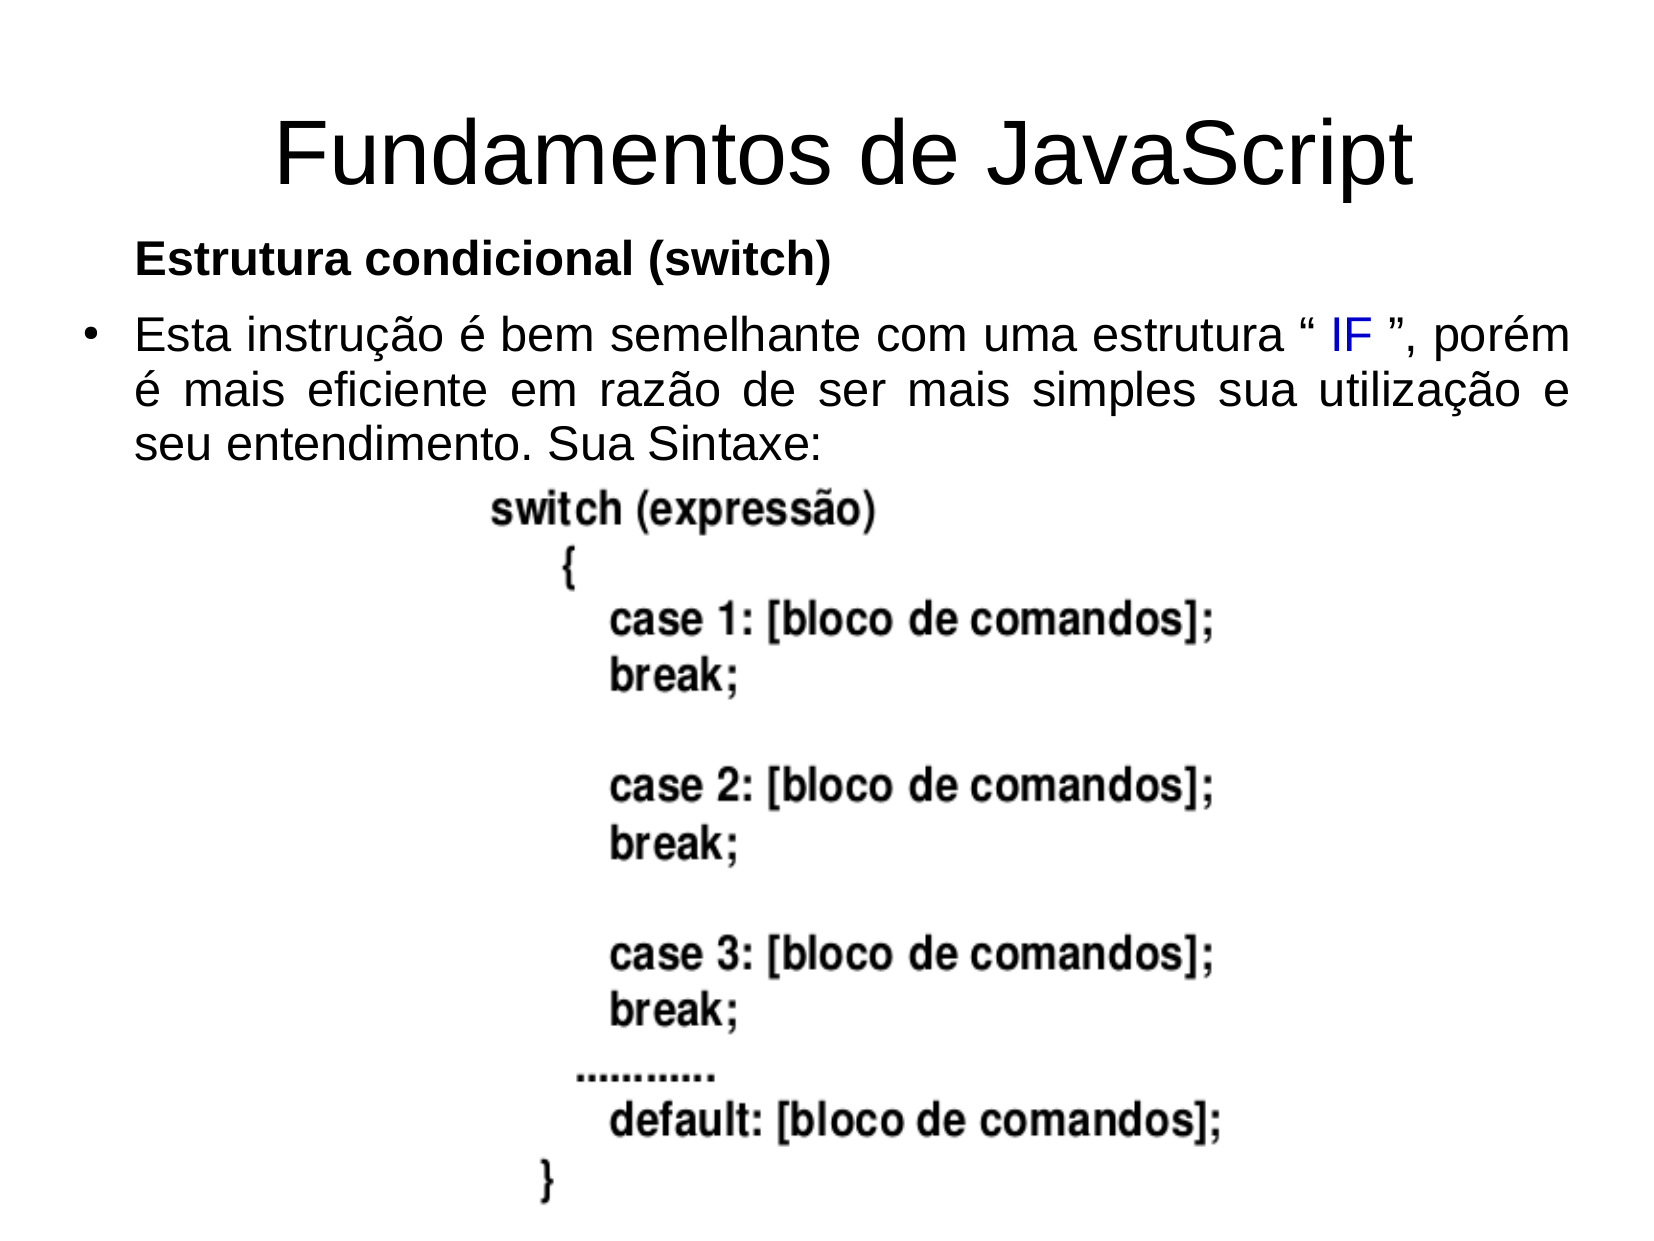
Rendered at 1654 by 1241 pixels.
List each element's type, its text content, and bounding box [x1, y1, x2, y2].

picture [483, 484, 1252, 1229]
title Fundamentos de JavaScript [82, 49, 1571, 231]
list Estrutura condicional (switch) Esta instrução é bem semelhante com uma estrutura “ IF ”, porém é mais eficiente em razão de ser mais simples sua utilização e seu entendimento. Sua Sintaxe: [82, 231, 1571, 473]
